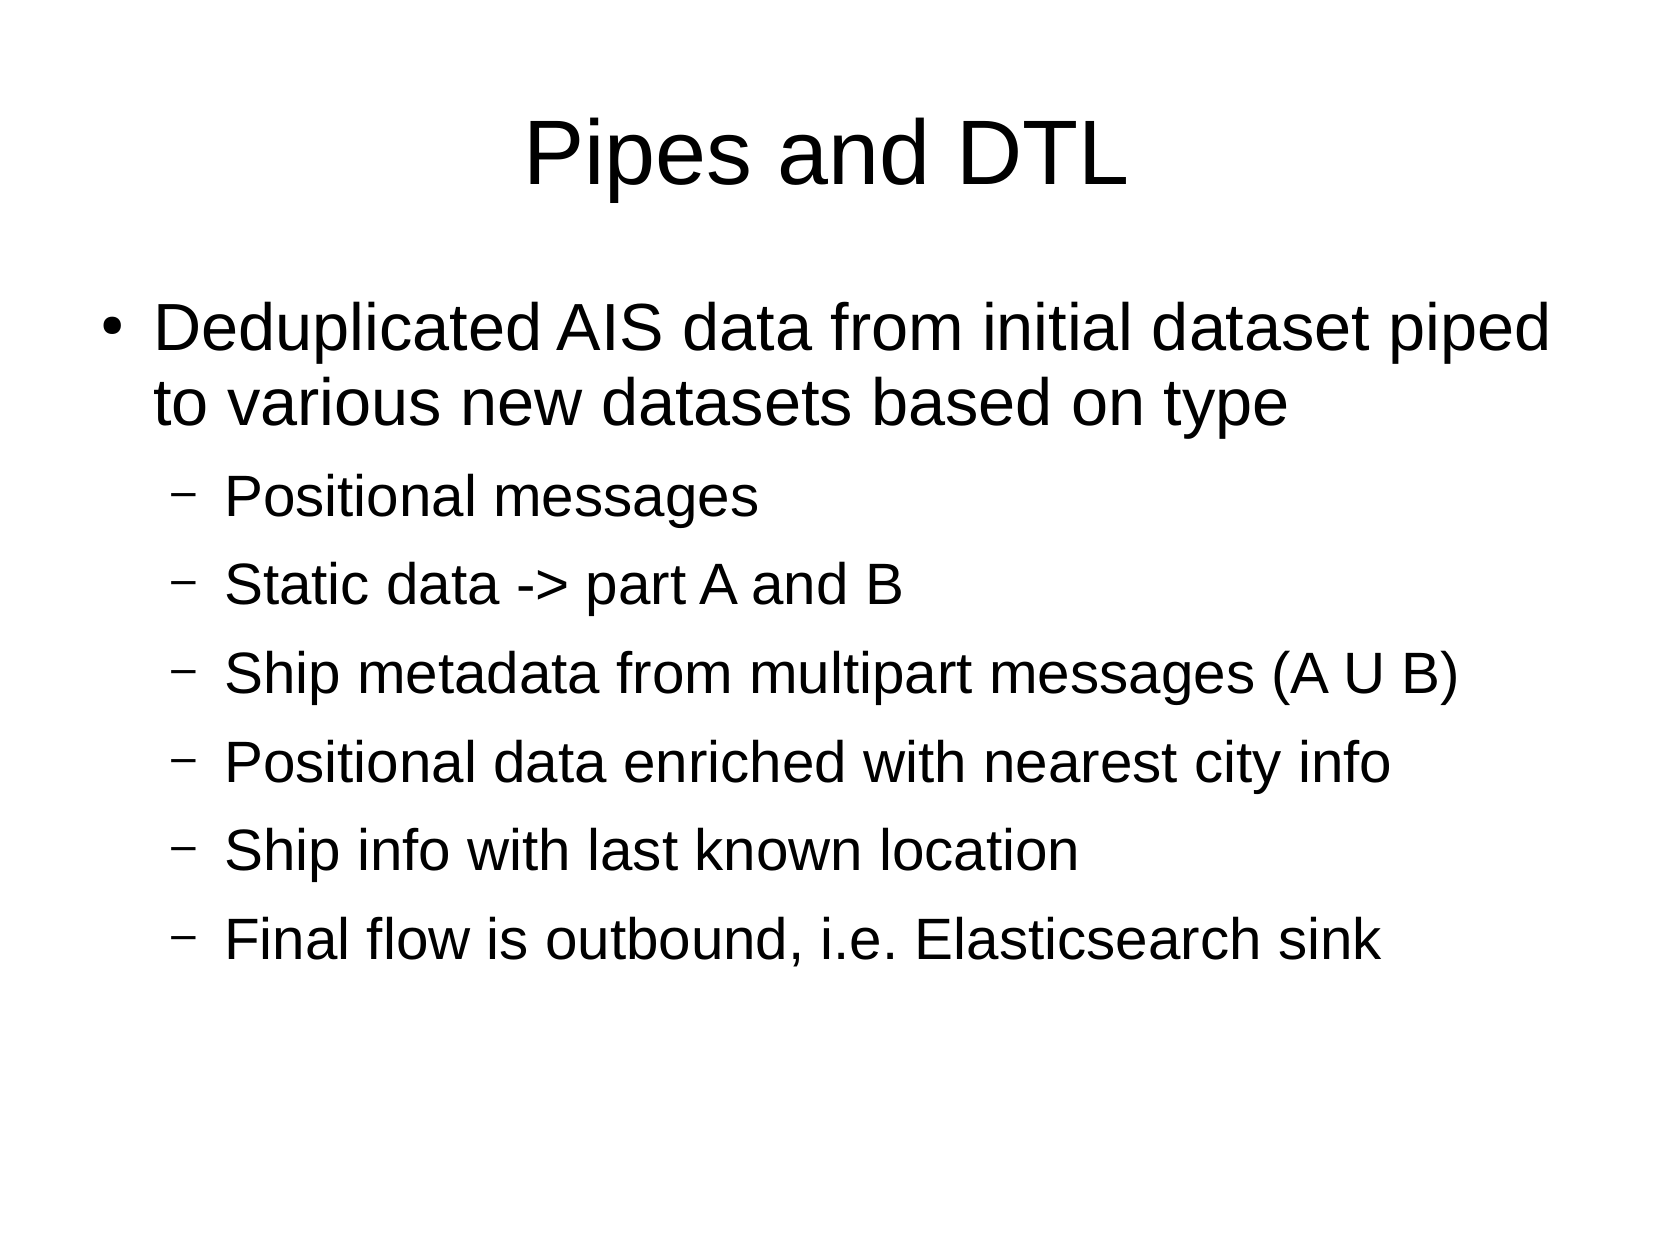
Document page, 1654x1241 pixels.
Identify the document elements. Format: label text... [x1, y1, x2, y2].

title Pipes and DTL [82, 49, 1571, 257]
list Deduplicated AIS data from initial dataset piped to various new datasets based on type Positional messages Static data -> part A and B Ship metadata from multipart messages (A U B) Positional data enriched with nearest city info Ship info with last known location Final flow is outbound, i.e. Elasticsearch sink [82, 290, 1571, 1010]
